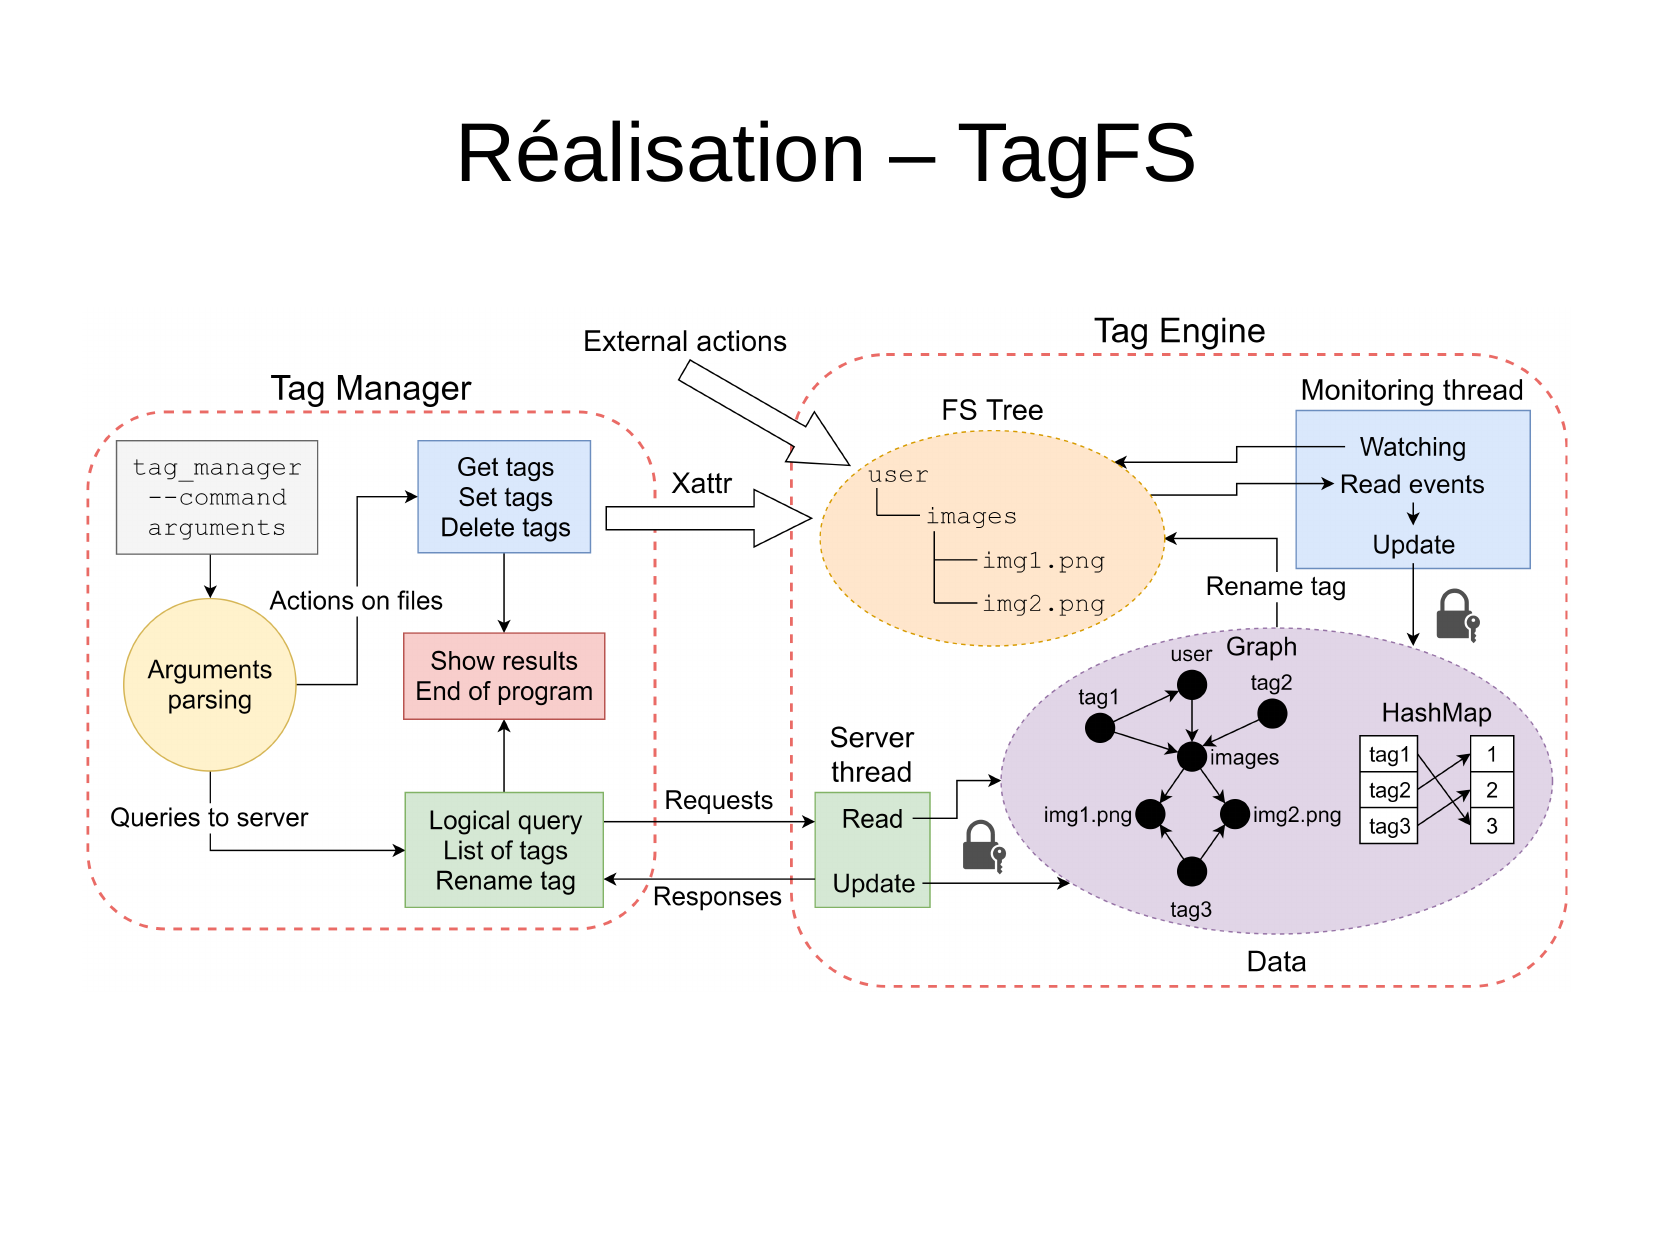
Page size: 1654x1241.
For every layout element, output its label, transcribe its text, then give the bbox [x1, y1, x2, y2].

picture [82, 307, 1571, 993]
title Réalisation – TagFS [82, 49, 1571, 257]
